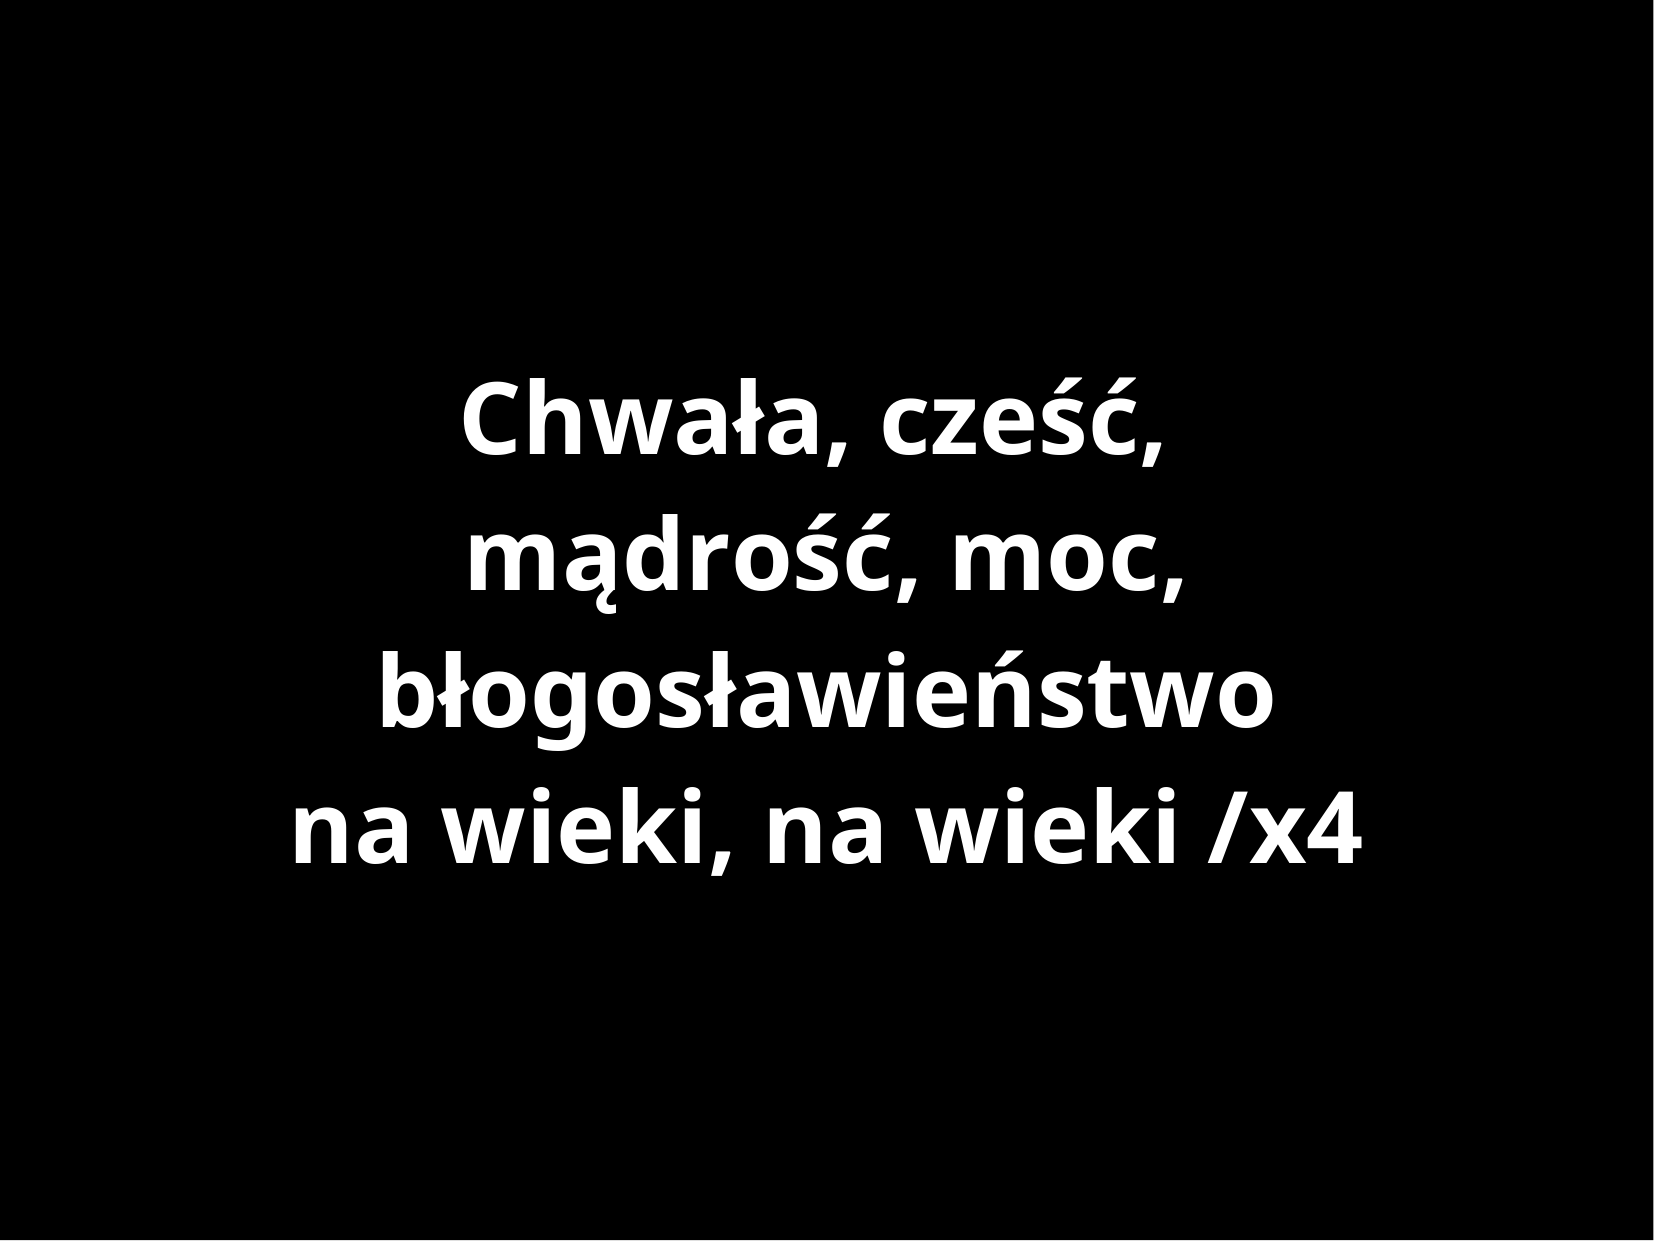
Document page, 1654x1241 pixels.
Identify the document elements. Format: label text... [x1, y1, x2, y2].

title Chwała, cześć, mądrość, moc, błogosławieństwo na wieki, na wieki /x4 [0, 0, 1654, 1241]
